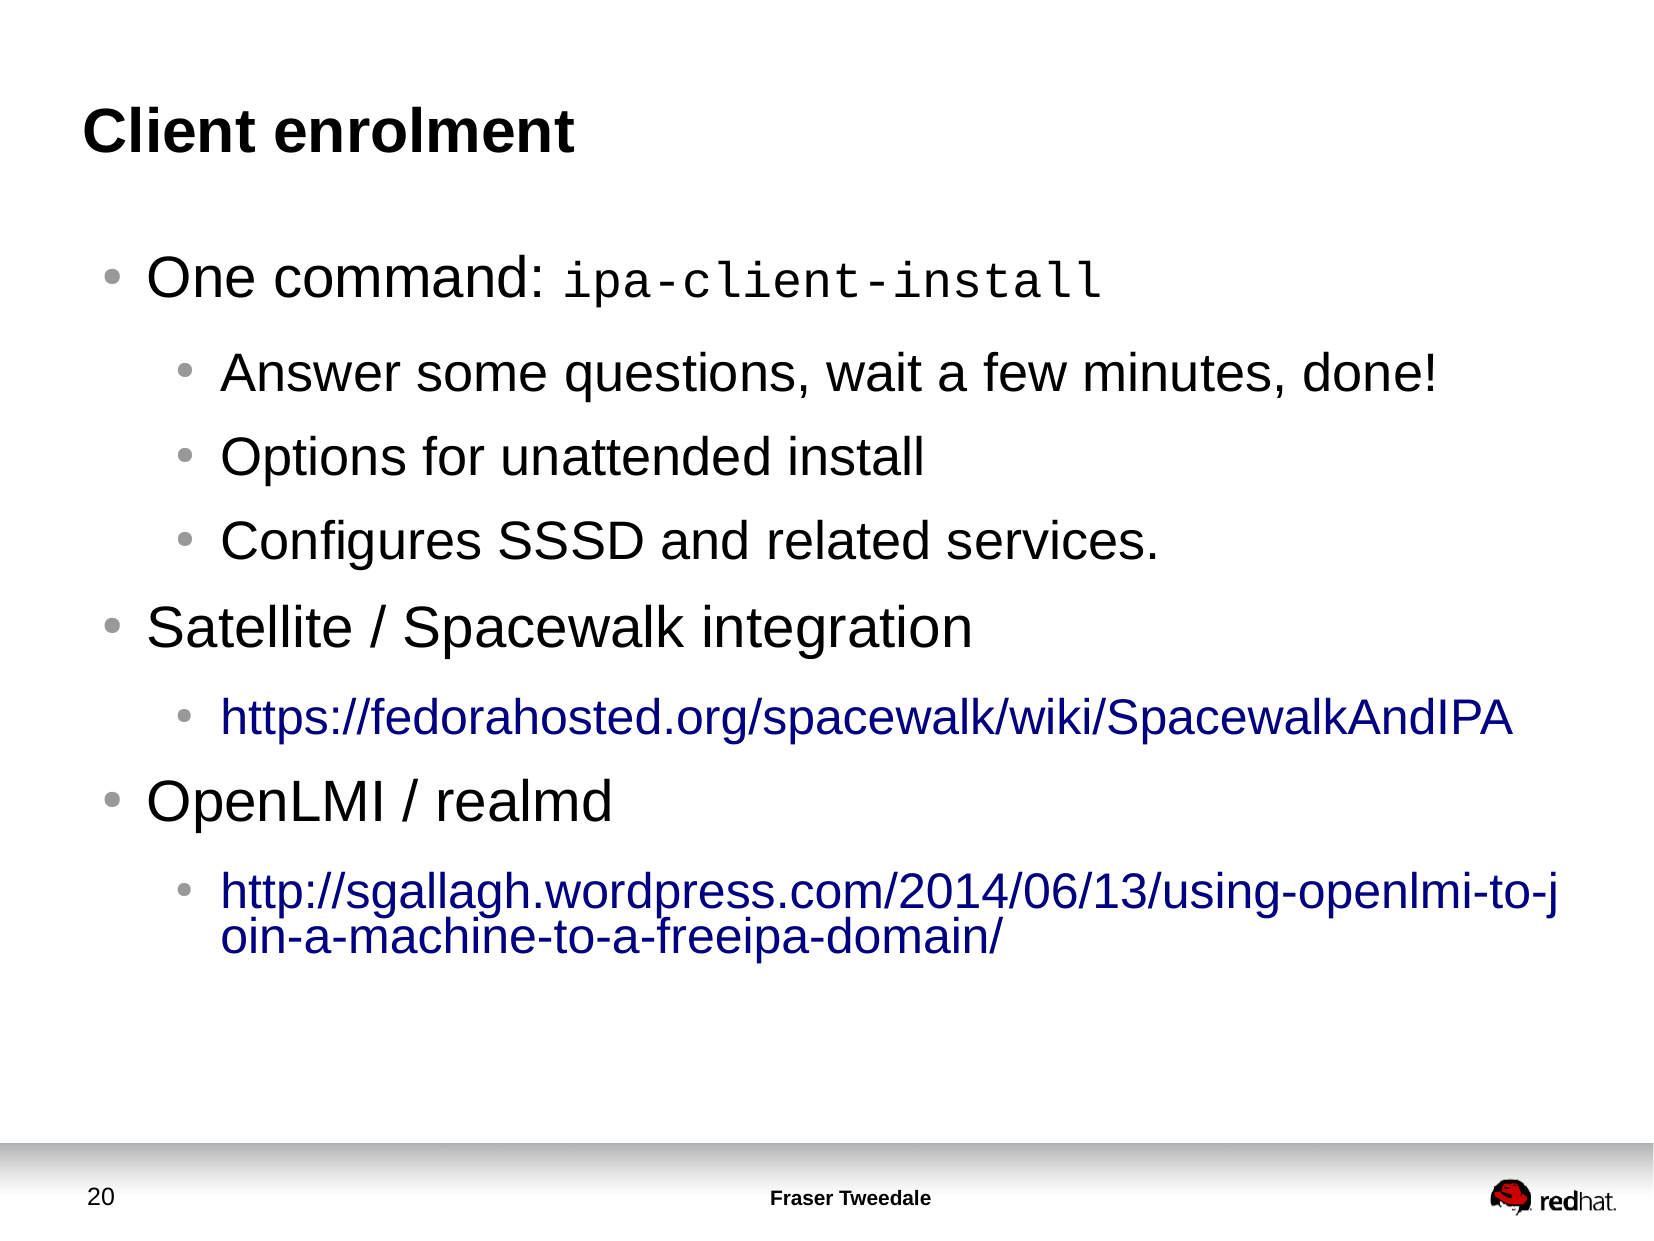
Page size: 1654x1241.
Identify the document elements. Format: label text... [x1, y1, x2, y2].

picture [0, 1143, 1654, 1241]
title Client enrolment [82, 37, 1571, 226]
list One command: ipa-client-install Answer some questions, wait a few minutes, done! Options for unattended install Configures SSSD and related services. Satellite / Spacewalk integration https://fedorahosted.org/spacewalk/wiki/SpacewalkAndIPA OpenLMI / realmd http://sgallagh.wordpress.com/2014/06/13/using-openlmi-to-join-a-machine-to-a-freeipa-domain/ [86, 244, 1576, 1039]
